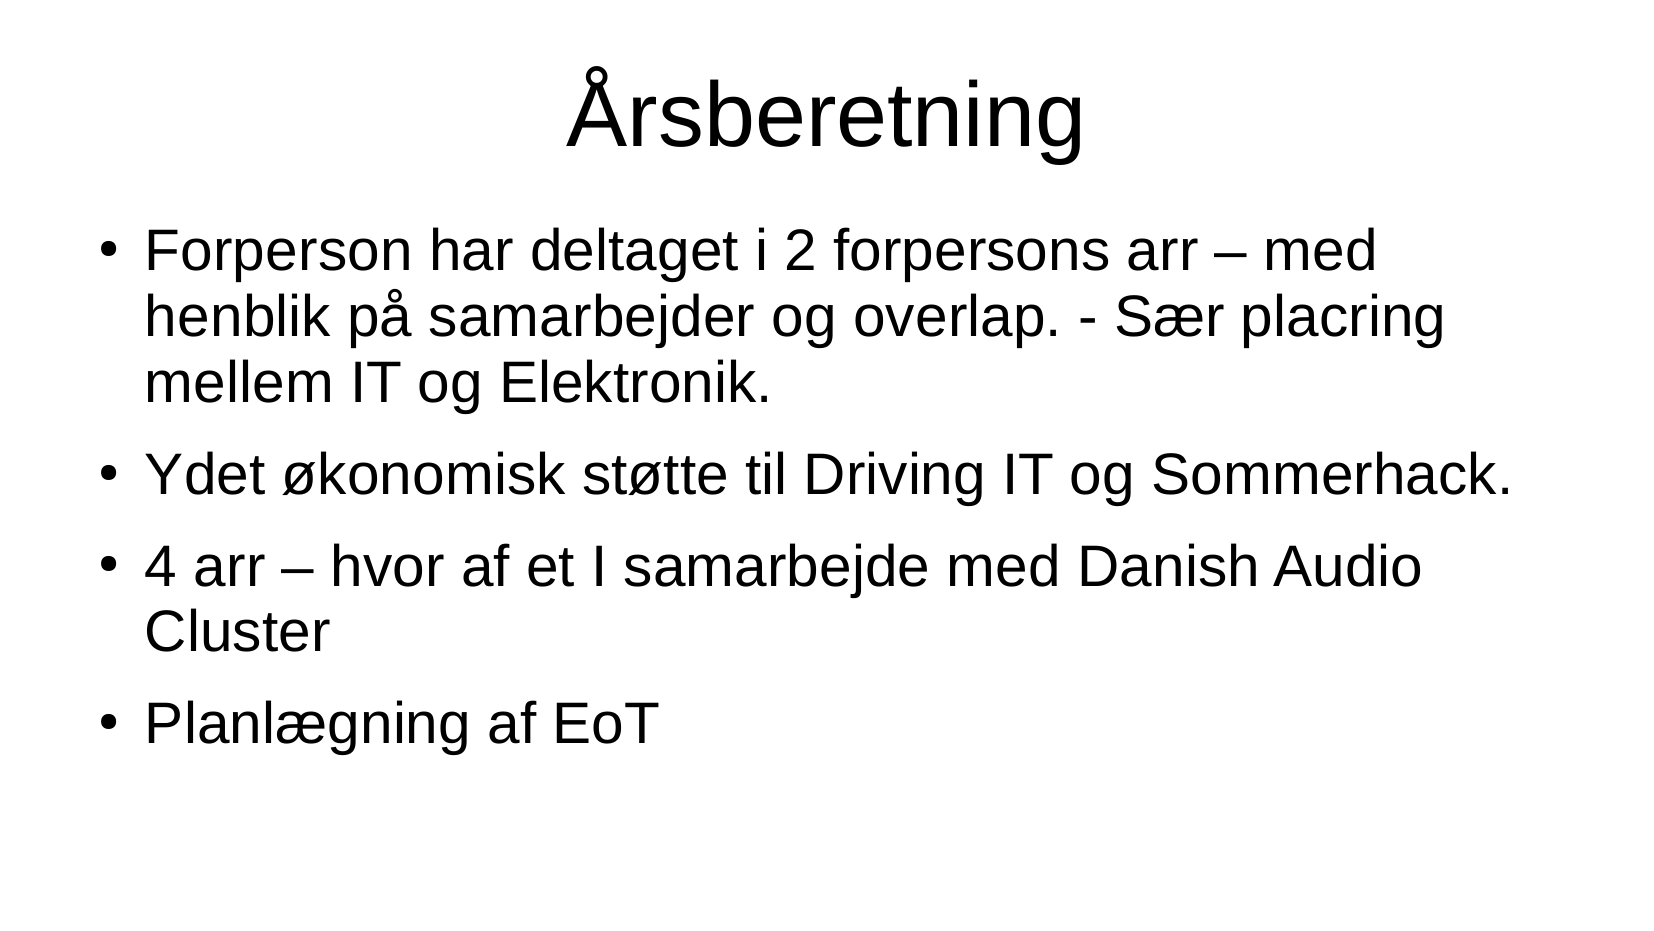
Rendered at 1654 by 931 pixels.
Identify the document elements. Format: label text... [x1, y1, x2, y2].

title Årsberetning [82, 37, 1571, 193]
list Forperson har deltaget i 2 forpersons arr – med henblik på samarbejder og overlap. - Sær placring mellem IT og Elektronik. Ydet økonomisk støtte til Driving IT og Sommerhack. 4 arr – hvor af et I samarbejde med Danish Audio Cluster Planlægning af EoT [82, 217, 1571, 758]
